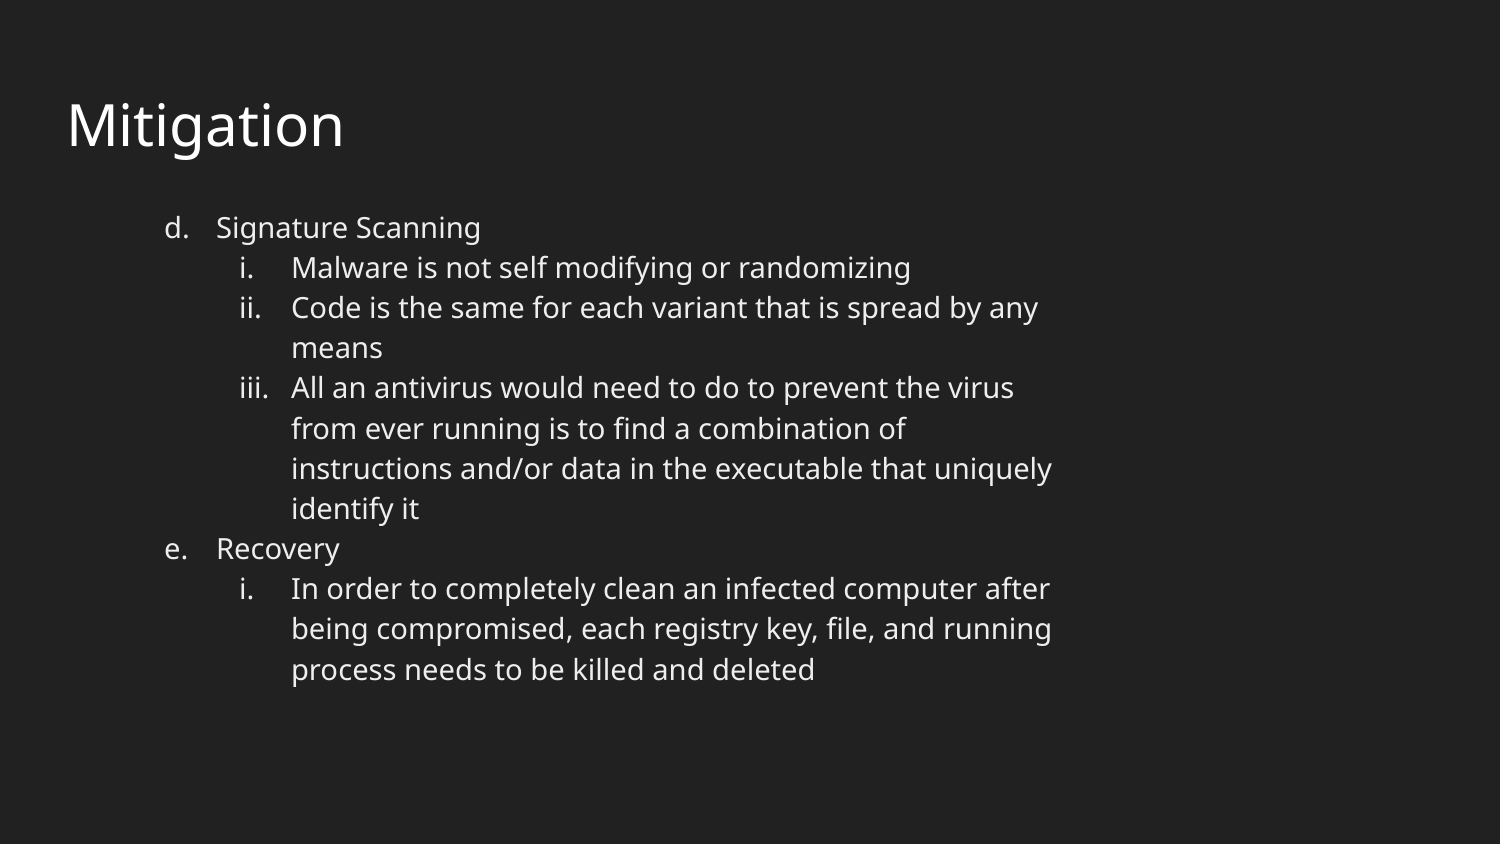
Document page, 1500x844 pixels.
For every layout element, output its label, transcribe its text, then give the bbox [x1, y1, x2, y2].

title Mitigation [51, 72, 1449, 167]
list Signature Scanning Malware is not self modifying or randomizing Code is the same for each variant that is spread by any means All an antivirus would need to do to prevent the virus from ever running is to find a combination of instructions and/or data in the executable that uniquely identify it Recovery In order to completely clean an infected computer after being compromised, each registry key, file, and running process needs to be killed and deleted [51, 189, 1082, 750]
